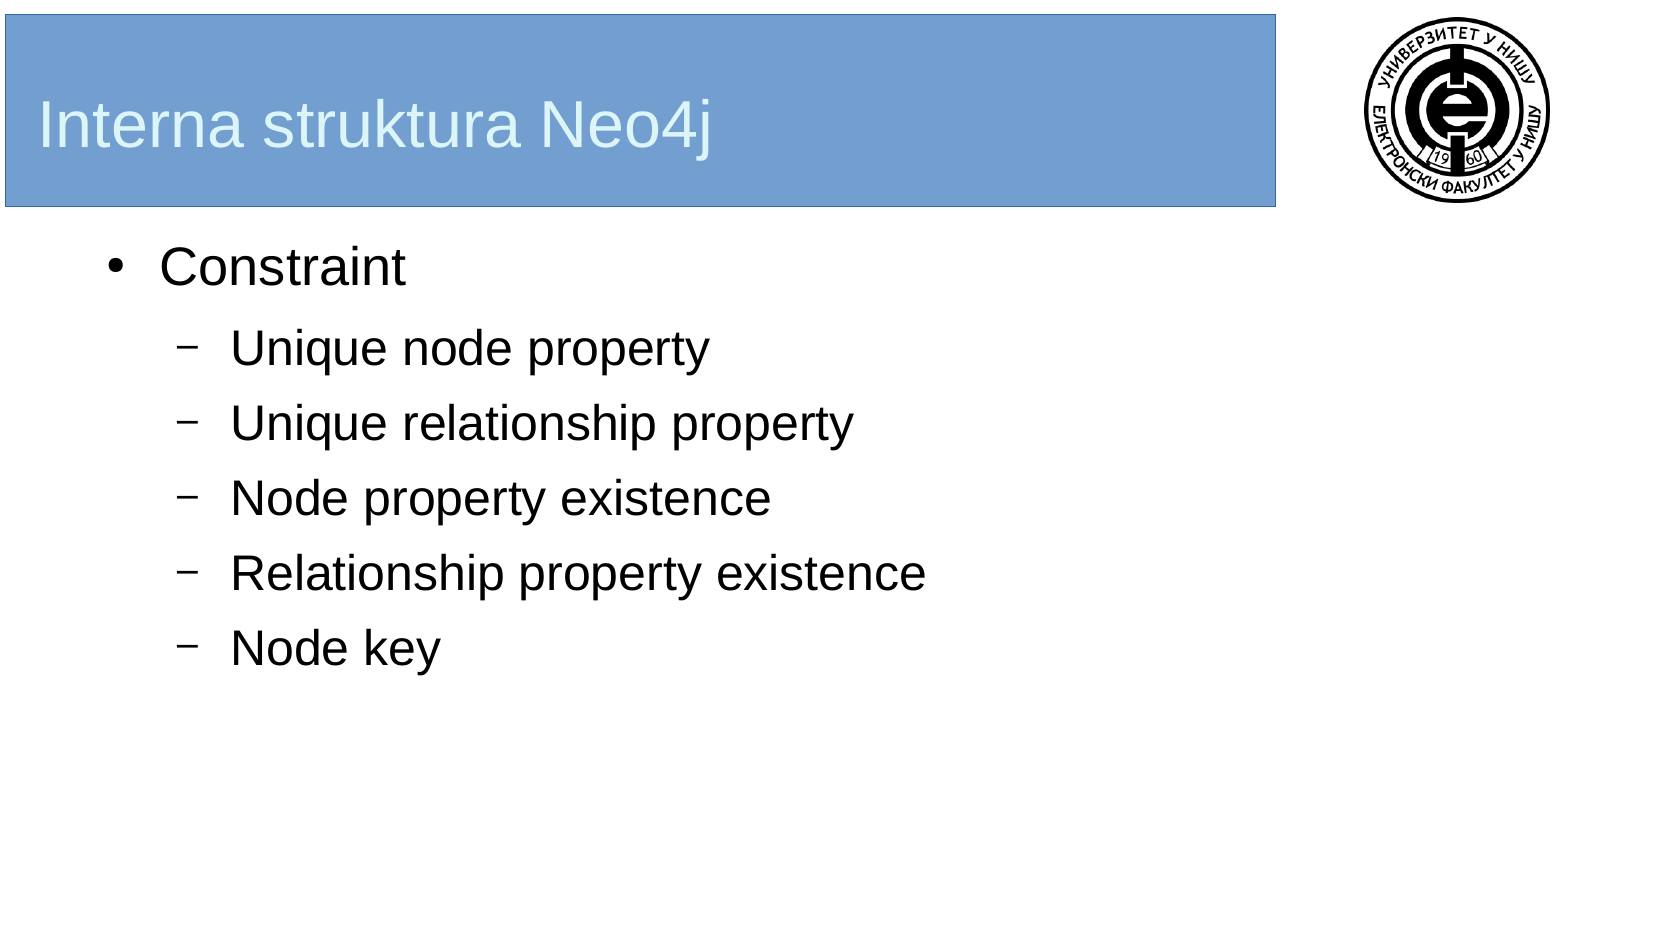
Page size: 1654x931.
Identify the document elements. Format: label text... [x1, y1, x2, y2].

picture [1364, 17, 1550, 203]
list Constraint Unique node property Unique relationship property Node property existence Relationship property existence Node key [88, 236, 1565, 798]
title Interna struktura Neo4j [37, 19, 1313, 231]
